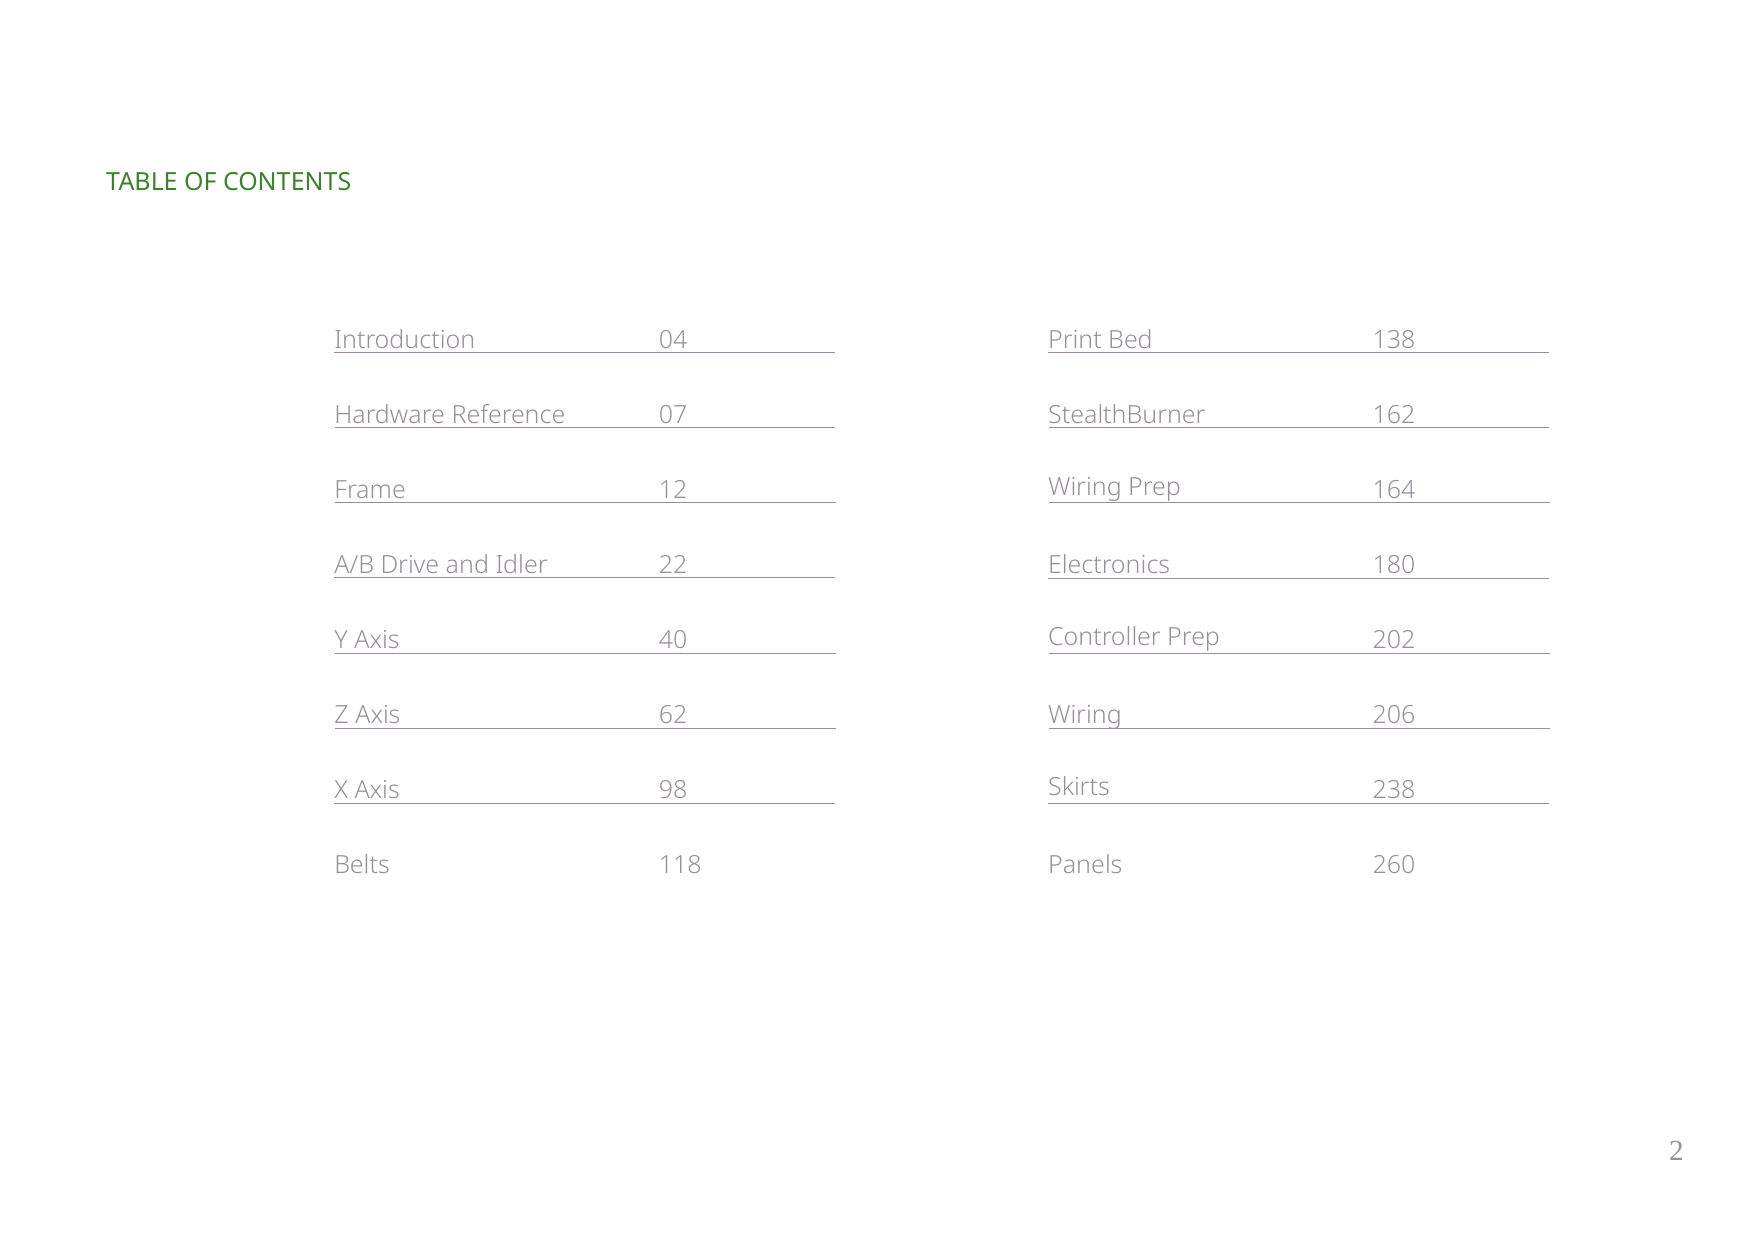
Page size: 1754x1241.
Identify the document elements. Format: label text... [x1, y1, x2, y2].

text_box 07 [658, 428, 689, 432]
text_box Print Bed [1048, 353, 1154, 357]
text_box 62 [658, 696, 696, 728]
text_box Wiring [1048, 697, 1125, 728]
text_box 22 [658, 578, 689, 582]
text_box 260 [1372, 847, 1418, 882]
text_box 12 [658, 471, 689, 502]
text_box 07 [658, 396, 689, 427]
text_box Hardware Reference [334, 396, 566, 427]
text_box Introduction [334, 353, 470, 357]
text_box 40 [658, 621, 689, 653]
text_box 138 [1372, 322, 1418, 352]
text_box 98 [658, 771, 689, 803]
text_box Y Axis [334, 621, 404, 657]
text_box 04 [658, 321, 689, 352]
text_box Frame [334, 471, 408, 507]
text_box 162 [1372, 428, 1418, 432]
text_box 162 [1372, 397, 1418, 427]
text_box Introduction [334, 321, 470, 352]
text_box Panels [1048, 847, 1125, 882]
text_box X Axis [334, 771, 405, 803]
text_box 138 [1372, 353, 1418, 357]
text_box 238 [1372, 772, 1418, 803]
text_box 206 [1372, 697, 1418, 728]
text_box 12 [658, 503, 689, 507]
text_box A/B Drive and Idler [334, 546, 549, 577]
text_box TABLE OF CONTENTS [91, 156, 668, 206]
text_box 202 [1372, 622, 1418, 653]
text_box Print Bed [1048, 322, 1154, 352]
text_box 164 [1372, 503, 1418, 507]
text_box Z Axis [334, 696, 404, 732]
text_box 164 [1372, 472, 1418, 502]
text_box Controller Prep [1048, 618, 1223, 653]
text_box Skirts [1048, 768, 1116, 803]
text_box Belts [334, 846, 393, 882]
text_box 04 [658, 353, 689, 357]
text_box 22 [658, 546, 689, 577]
text_box StealthBurner [1048, 428, 1208, 432]
text_box Hardware Reference [334, 428, 566, 432]
text_box Electronics [1048, 547, 1175, 578]
text_box 118 [658, 846, 704, 882]
text_box 180 [1372, 547, 1418, 578]
text_box StealthBurner [1048, 397, 1208, 427]
text_box Wiring Prep [1048, 468, 1185, 502]
text_box A/B Drive and Idler [334, 578, 549, 582]
